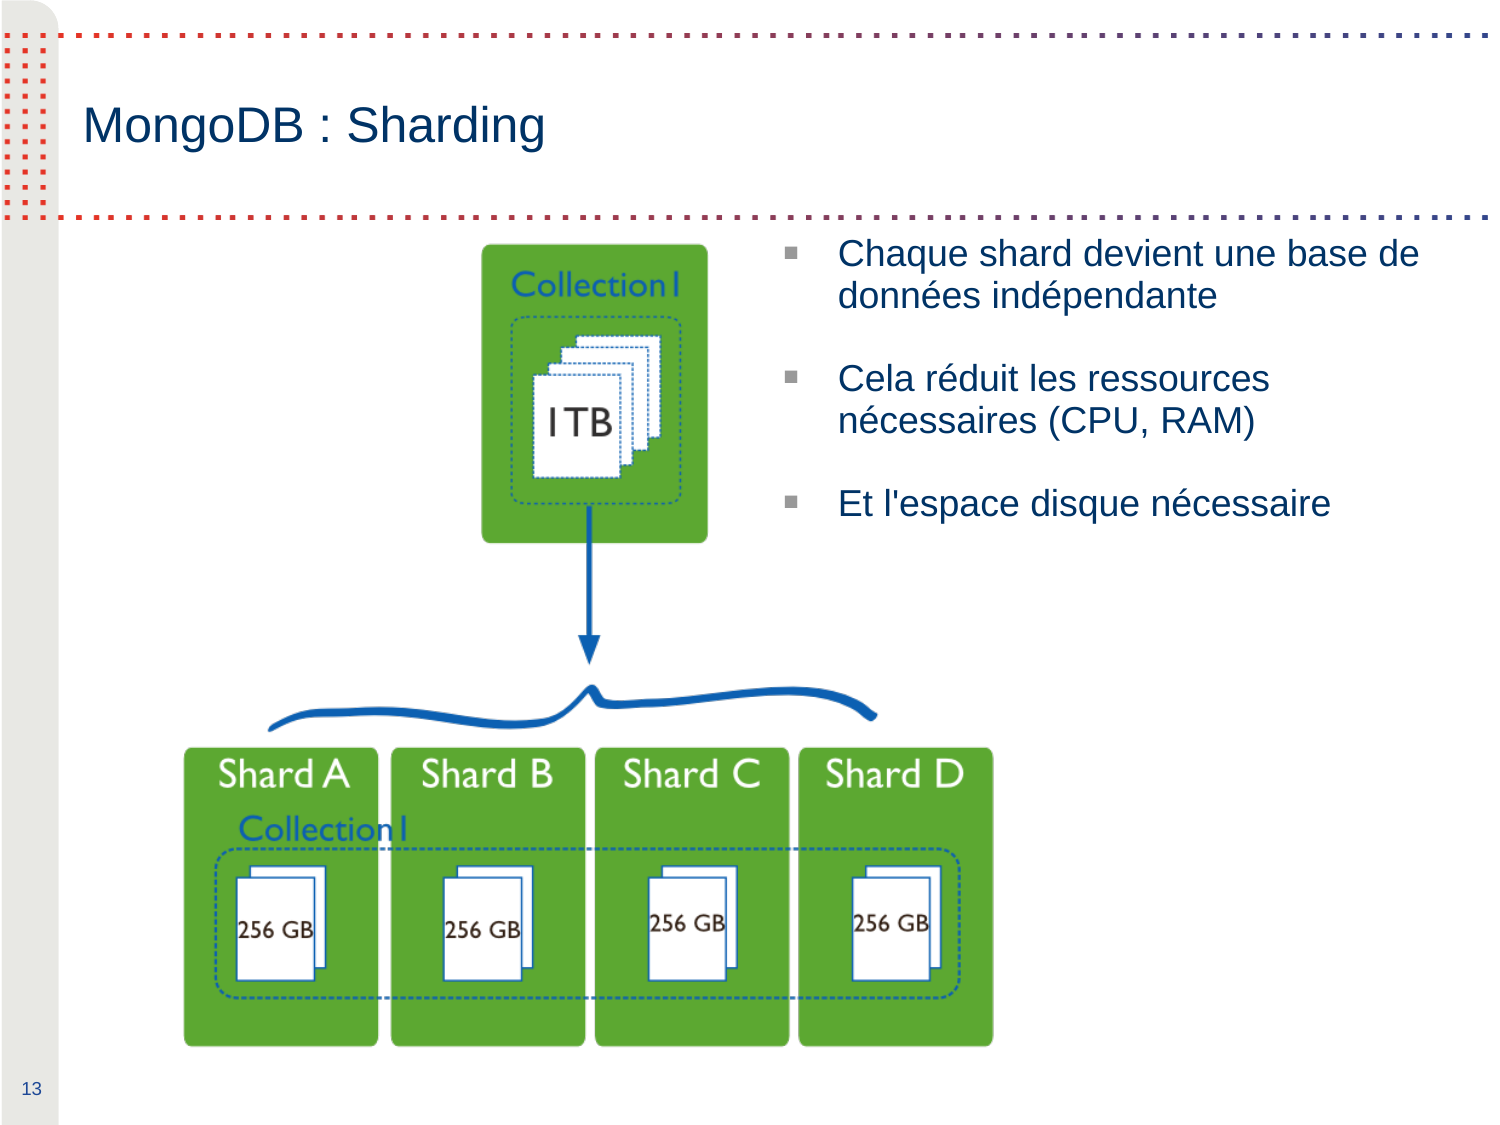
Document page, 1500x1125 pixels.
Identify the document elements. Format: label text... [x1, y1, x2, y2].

title MongoDB : Sharding [82, 50, 1465, 200]
list Chaque shard devient une base de données indépendante Cela réduit les ressources nécessaires (CPU, RAM) Et l'espace disque nécessaire [767, 232, 1438, 1071]
picture [0, 33, 1500, 220]
picture [165, 239, 767, 1052]
